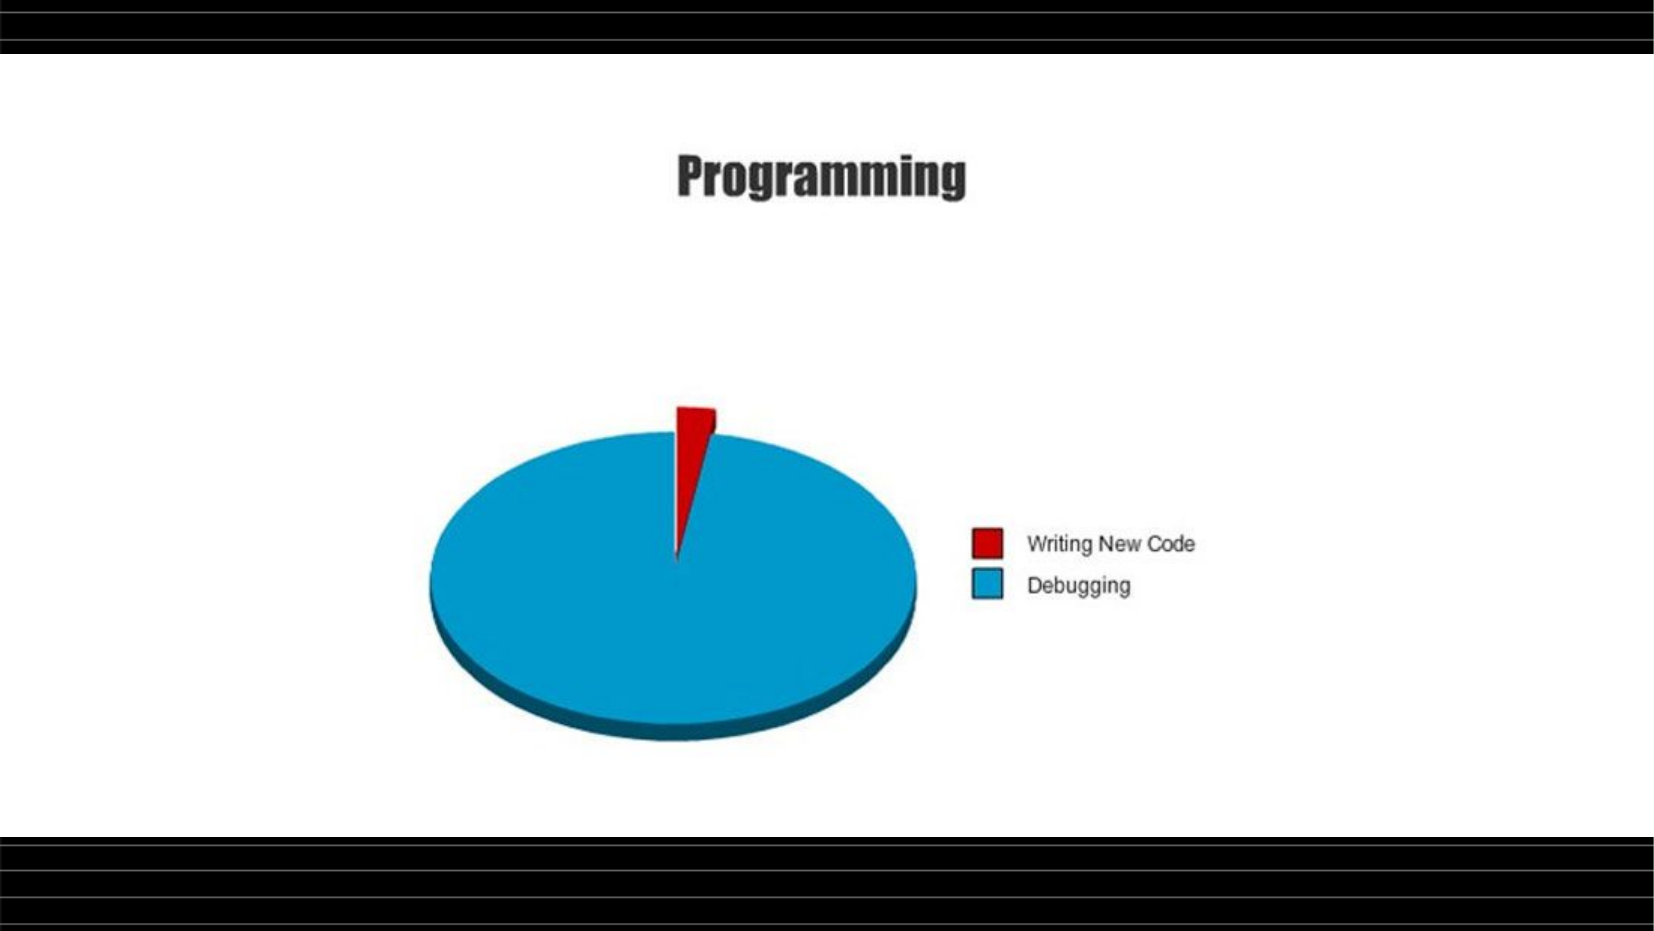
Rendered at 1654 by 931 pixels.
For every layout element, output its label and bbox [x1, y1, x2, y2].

picture [0, 0, 1654, 54]
picture [390, 107, 1261, 822]
picture [0, 837, 1654, 931]
